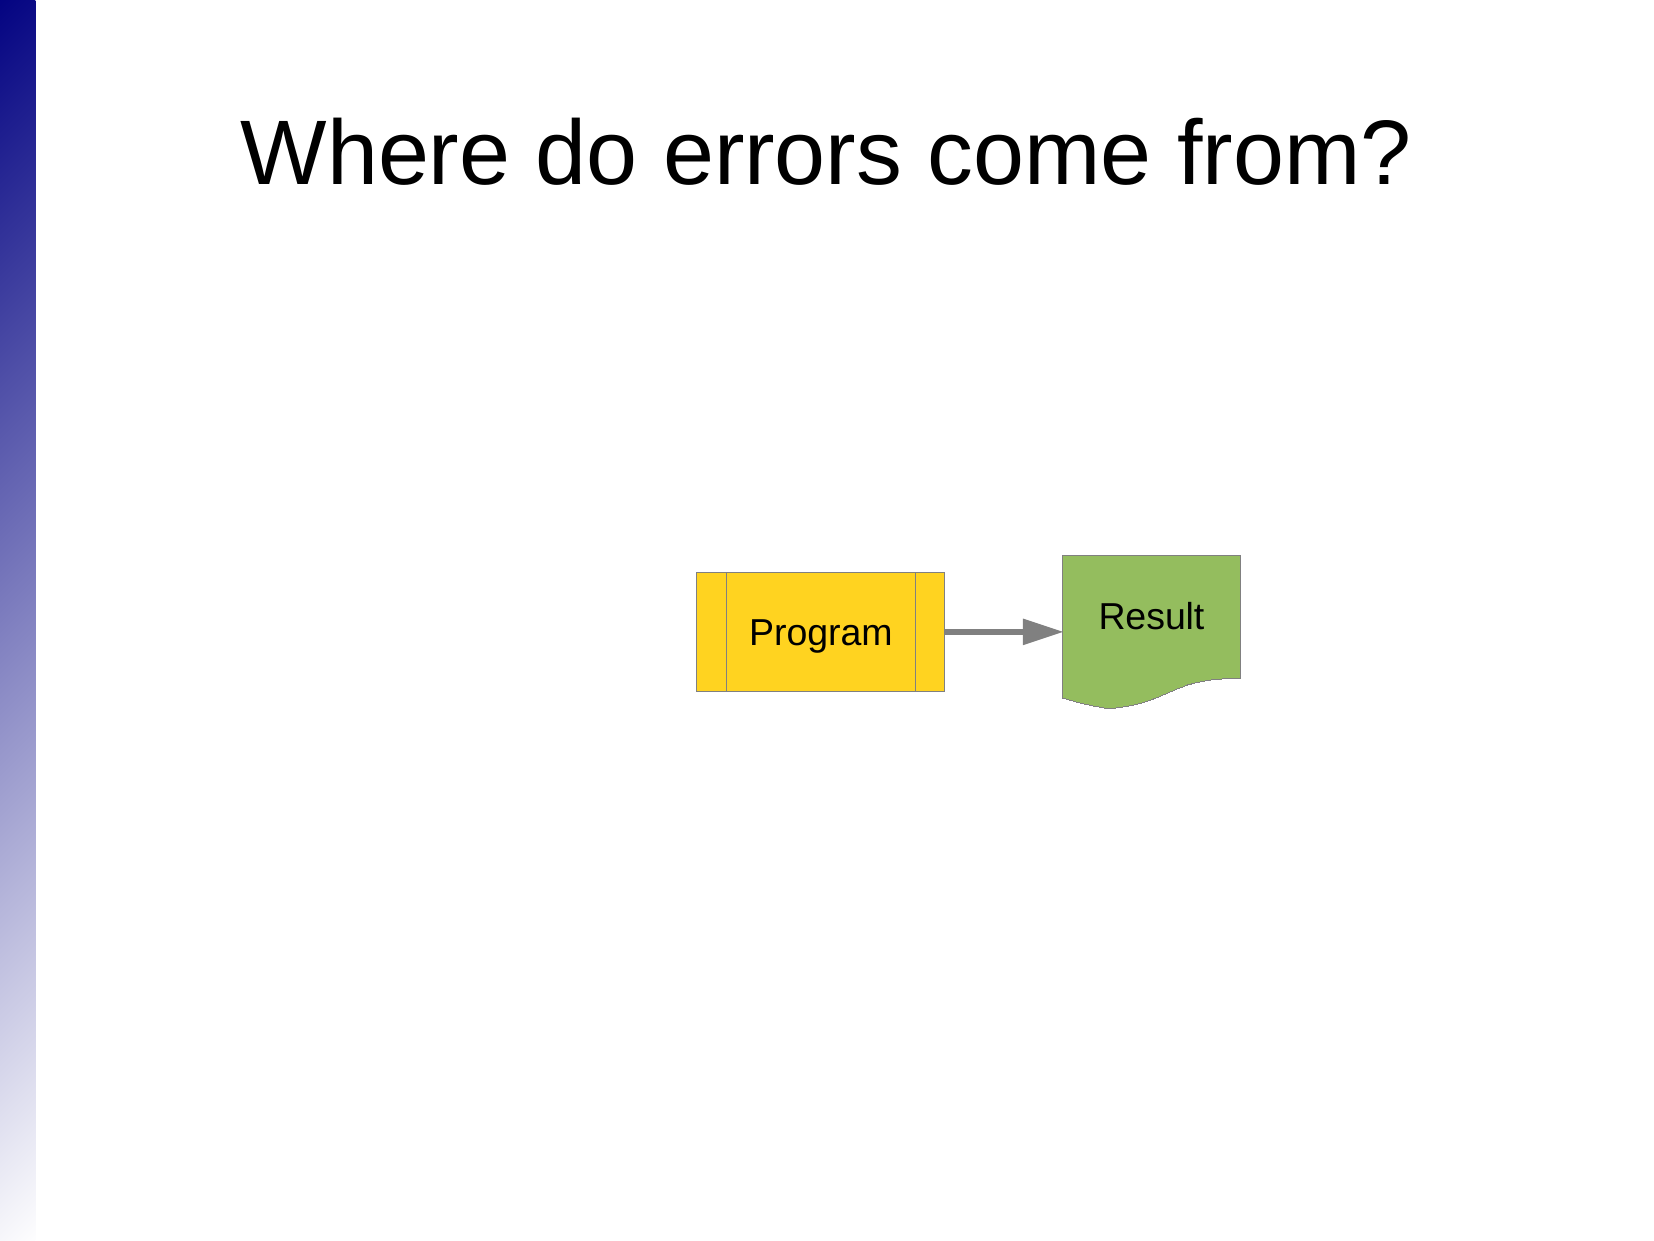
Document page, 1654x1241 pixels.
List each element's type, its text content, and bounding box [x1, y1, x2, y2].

title Where do errors come from? [82, 49, 1571, 257]
text_box Program [697, 572, 945, 692]
text_box Result [1062, 555, 1241, 709]
